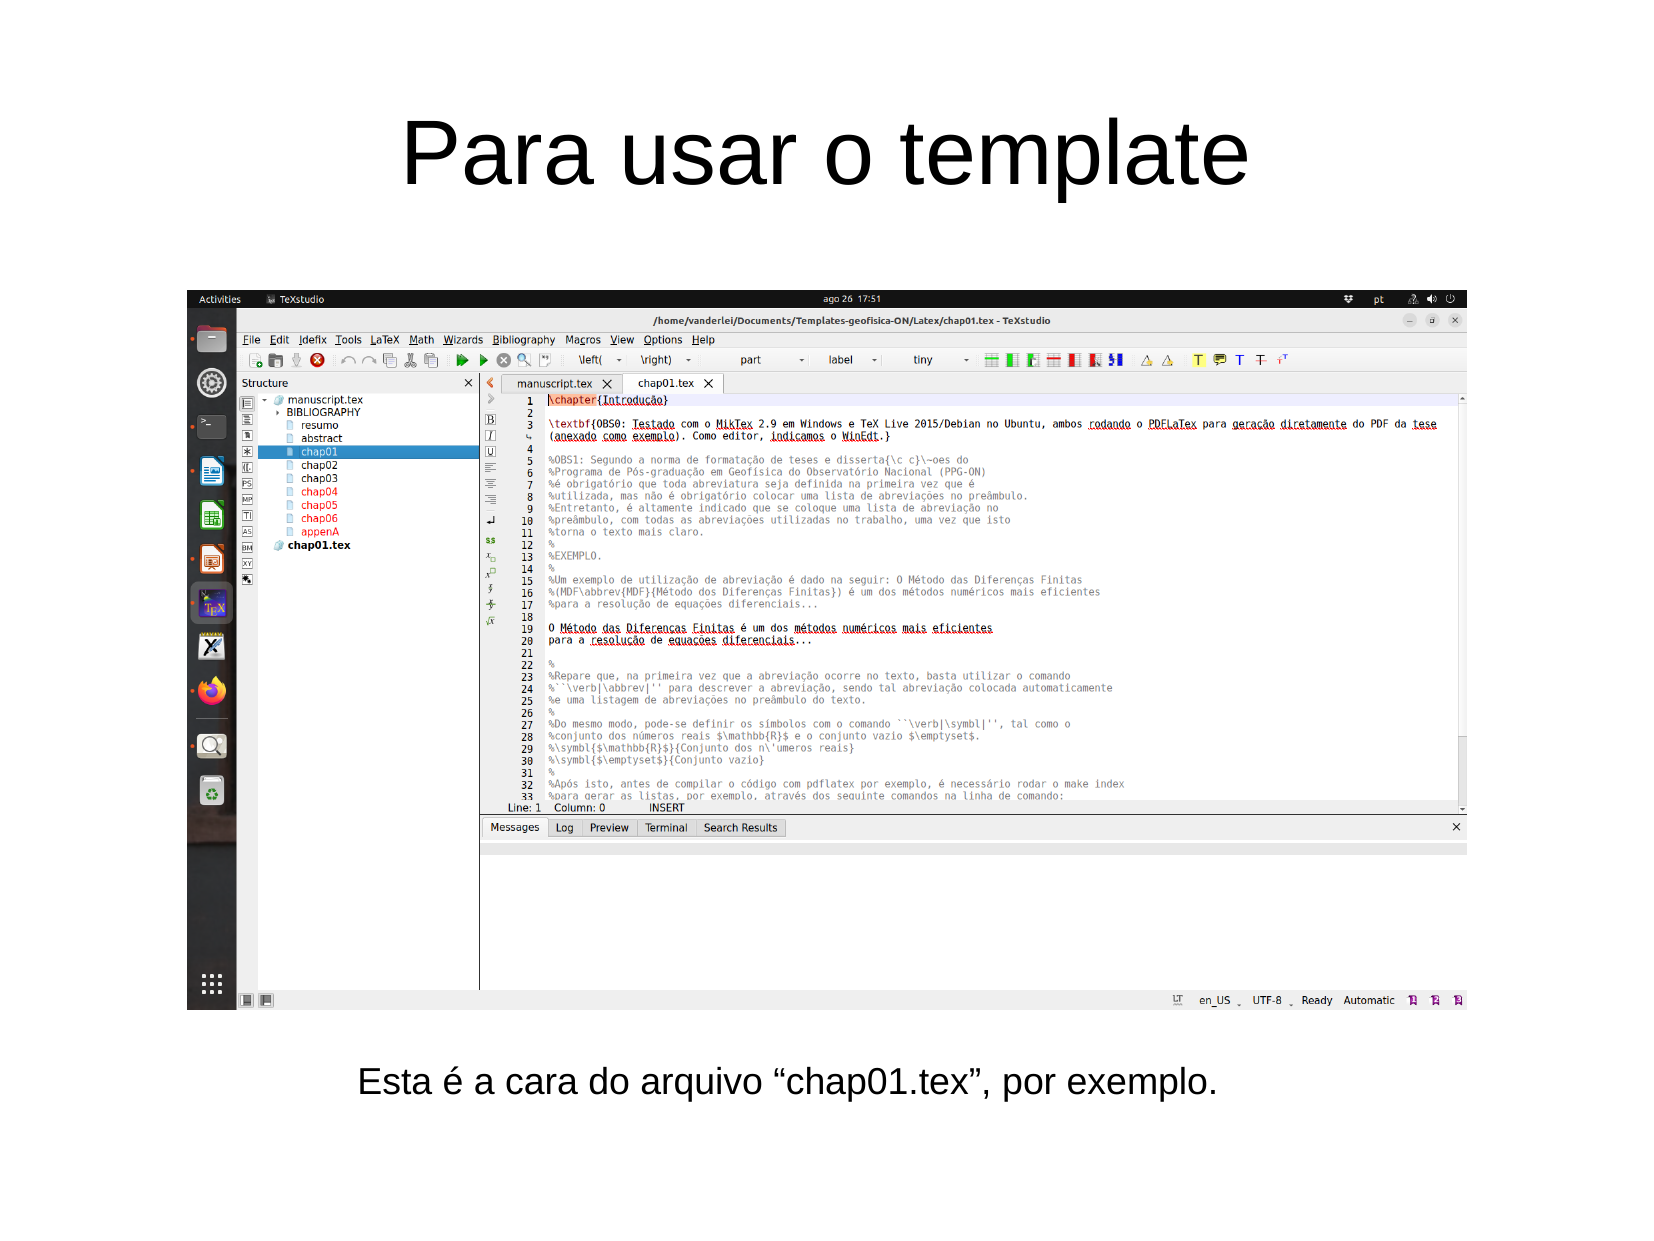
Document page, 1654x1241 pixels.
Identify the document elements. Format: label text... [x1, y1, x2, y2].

title Para usar o template [82, 49, 1571, 257]
picture [187, 290, 1467, 1010]
text_box Esta é a cara do arquivo “chap01.tex”, por exemplo. [342, 1053, 1512, 1111]
